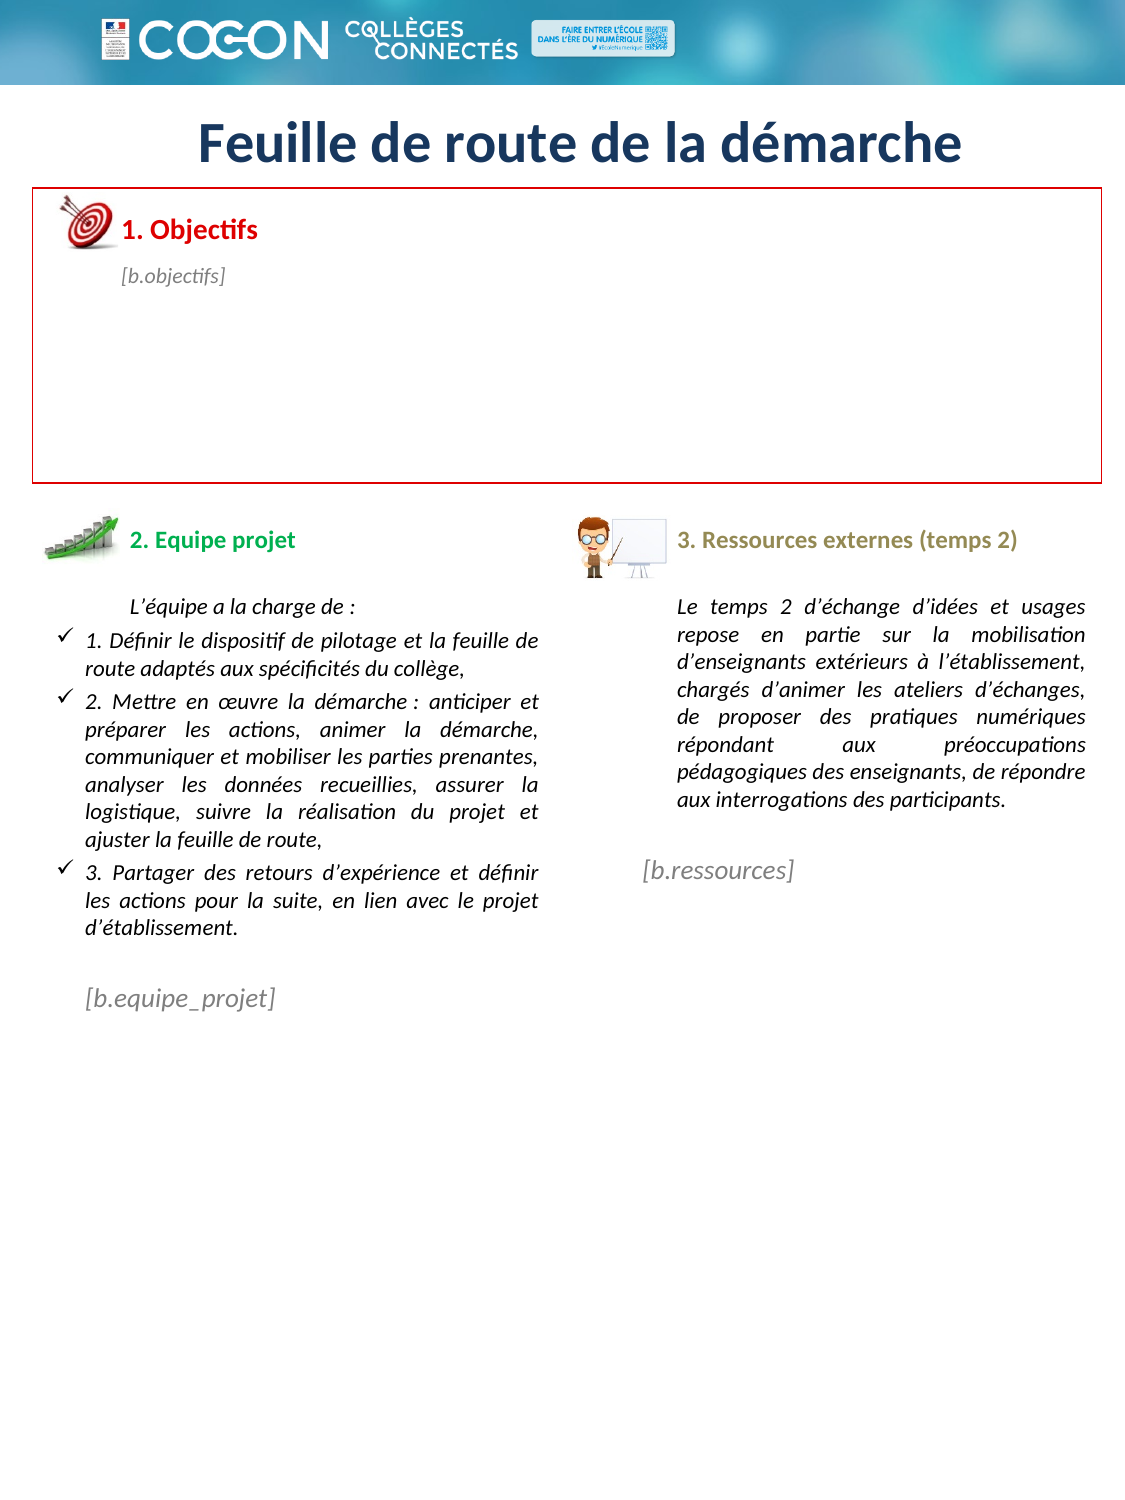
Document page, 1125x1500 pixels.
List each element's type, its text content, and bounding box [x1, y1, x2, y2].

text_box 2. Equipe projet L’équipe a la charge de : 1. Définir le dispositif de pilotage et la feuille de route adaptés aux spécificités du collège, 2. Mettre en œuvre la démarche : anticiper et préparer les actions, animer la démarche, communiquer et mobiliser les parties prenantes, analyser les données recueillies, assurer la logistique, suivre la réalisation du projet et ajuster la feuille de route, 3. Partager des retours d’expérience et définir les actions pour la suite, en lien avec le projet d’établissement. [b.equipe_projet] [41, 501, 555, 1436]
picture [0, 0, 1125, 85]
text_box 1. Objectifs [b.objectifs] [32, 188, 1102, 484]
text_box 3. Ressources externes (temps 2) Le temps 2 d’échange d’idées et usages repose en partie sur la mobilisation d’enseignants extérieurs à l’établissement, chargés d’animer les ateliers d’échanges, de proposer des pratiques numériques répondant aux préoccupations pédagogiques des enseignants, de répondre aux interrogations des participants. [b.ressources] [588, 501, 1102, 1436]
picture [55, 192, 119, 252]
title Feuille de route de la démarche [0, 88, 1125, 190]
picture [42, 508, 120, 567]
picture [572, 515, 671, 581]
